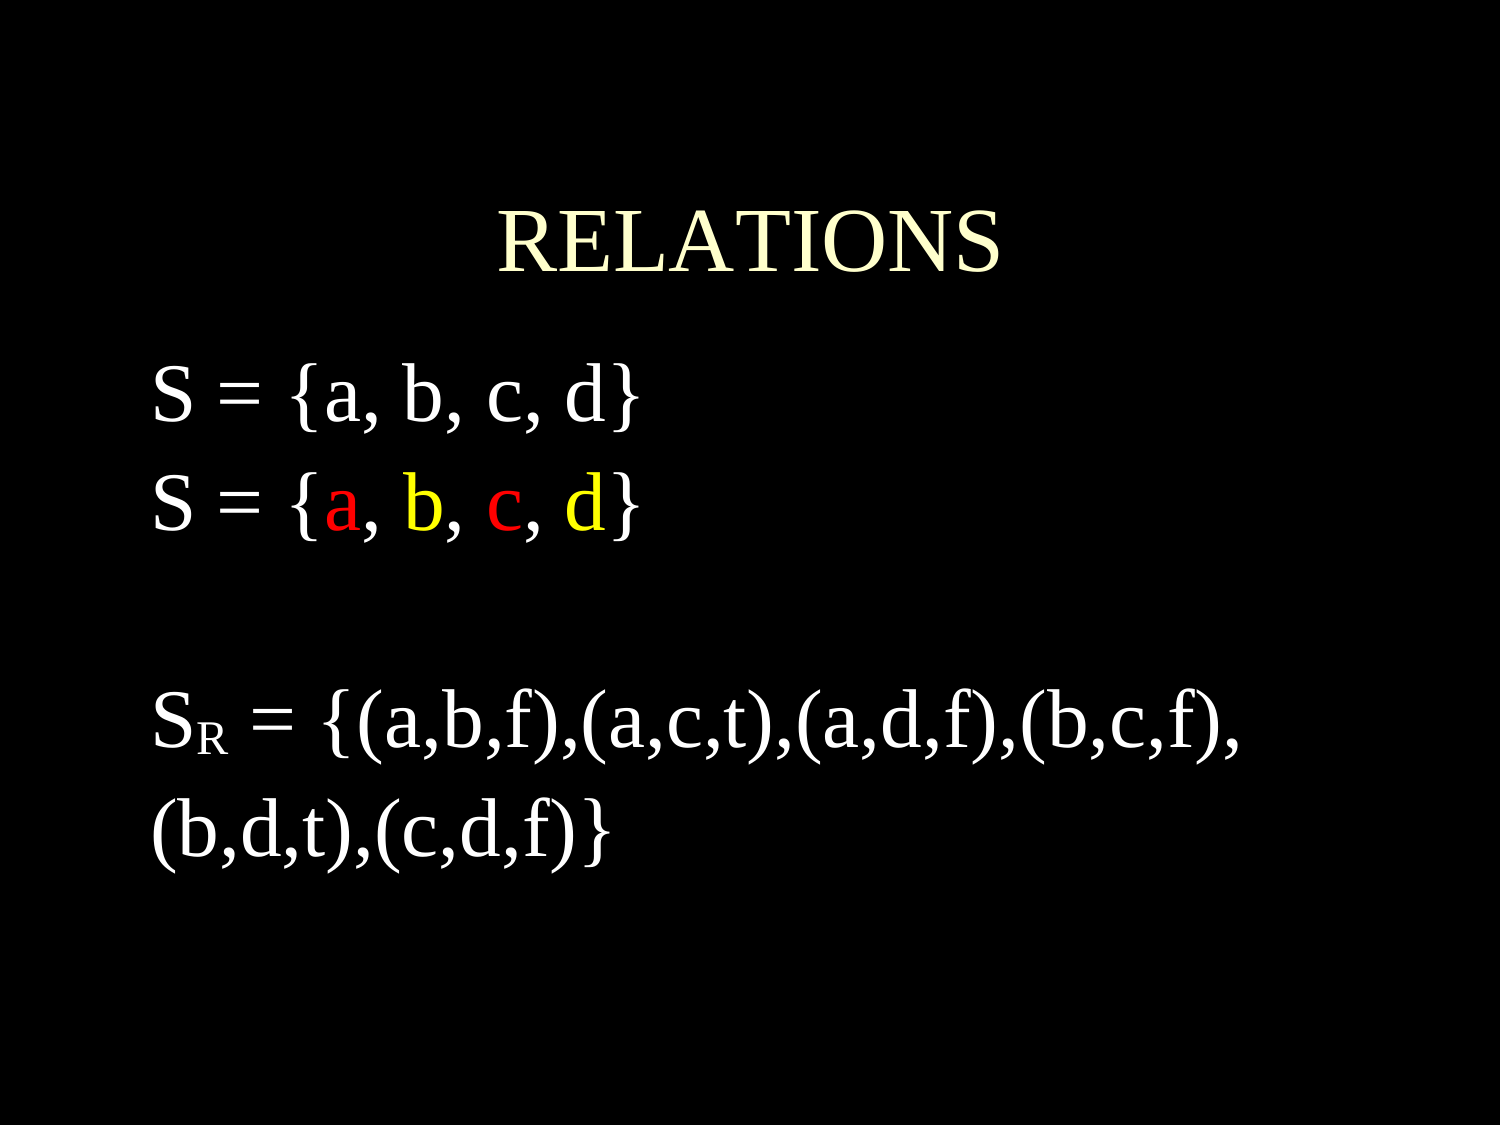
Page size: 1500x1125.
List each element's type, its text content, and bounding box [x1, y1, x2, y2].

list S = {a, b, c, d} S = {a, b, c, d} SR = {(a,b,f),(a,c,t),(a,d,f),(b,c,f), (b,d,t),(c,d,f)} [150, 347, 1426, 1121]
title RELATIONS [22, 145, 1480, 336]
